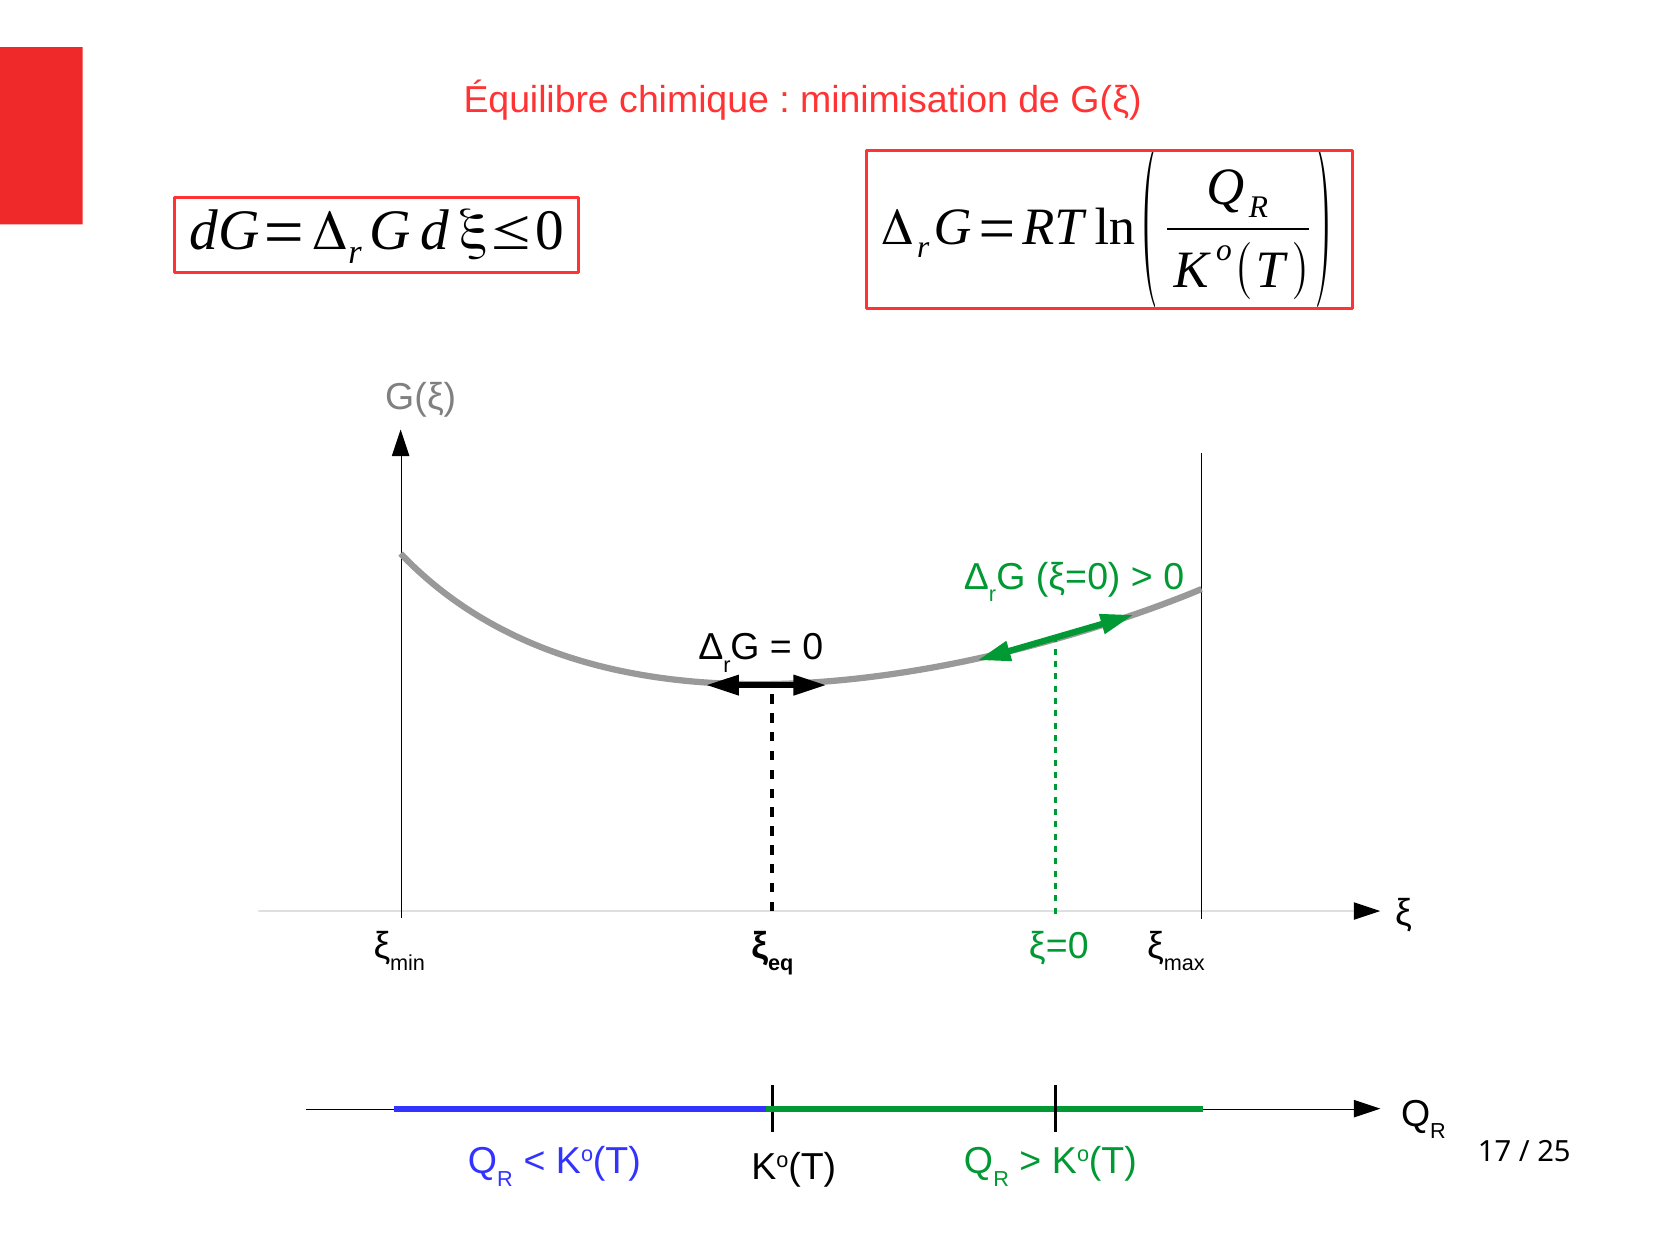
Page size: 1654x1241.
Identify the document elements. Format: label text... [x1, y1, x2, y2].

text_box Équilibre chimique : minimisation de G(ξ) [448, 70, 1170, 116]
text_box ΔrG (ξ=0) > 0 [949, 547, 1210, 614]
chart [867, 152, 1351, 307]
chart [175, 199, 578, 272]
text_box ξeq [736, 916, 814, 997]
text_box ξ=0 [1014, 916, 1109, 997]
text_box ΔrG = 0 [683, 618, 861, 681]
text_box QR > Ko(T) [949, 1132, 1233, 1199]
text_box QR [1386, 1085, 1528, 1151]
text_box QR < Ko(T) [453, 1132, 672, 1199]
text_box ξmax [1132, 916, 1267, 997]
text_box Ko(T) [736, 1138, 855, 1181]
text_box G(ξ) [370, 368, 489, 426]
text_box ξmin [358, 916, 454, 997]
text_box ξ [1380, 884, 1440, 942]
